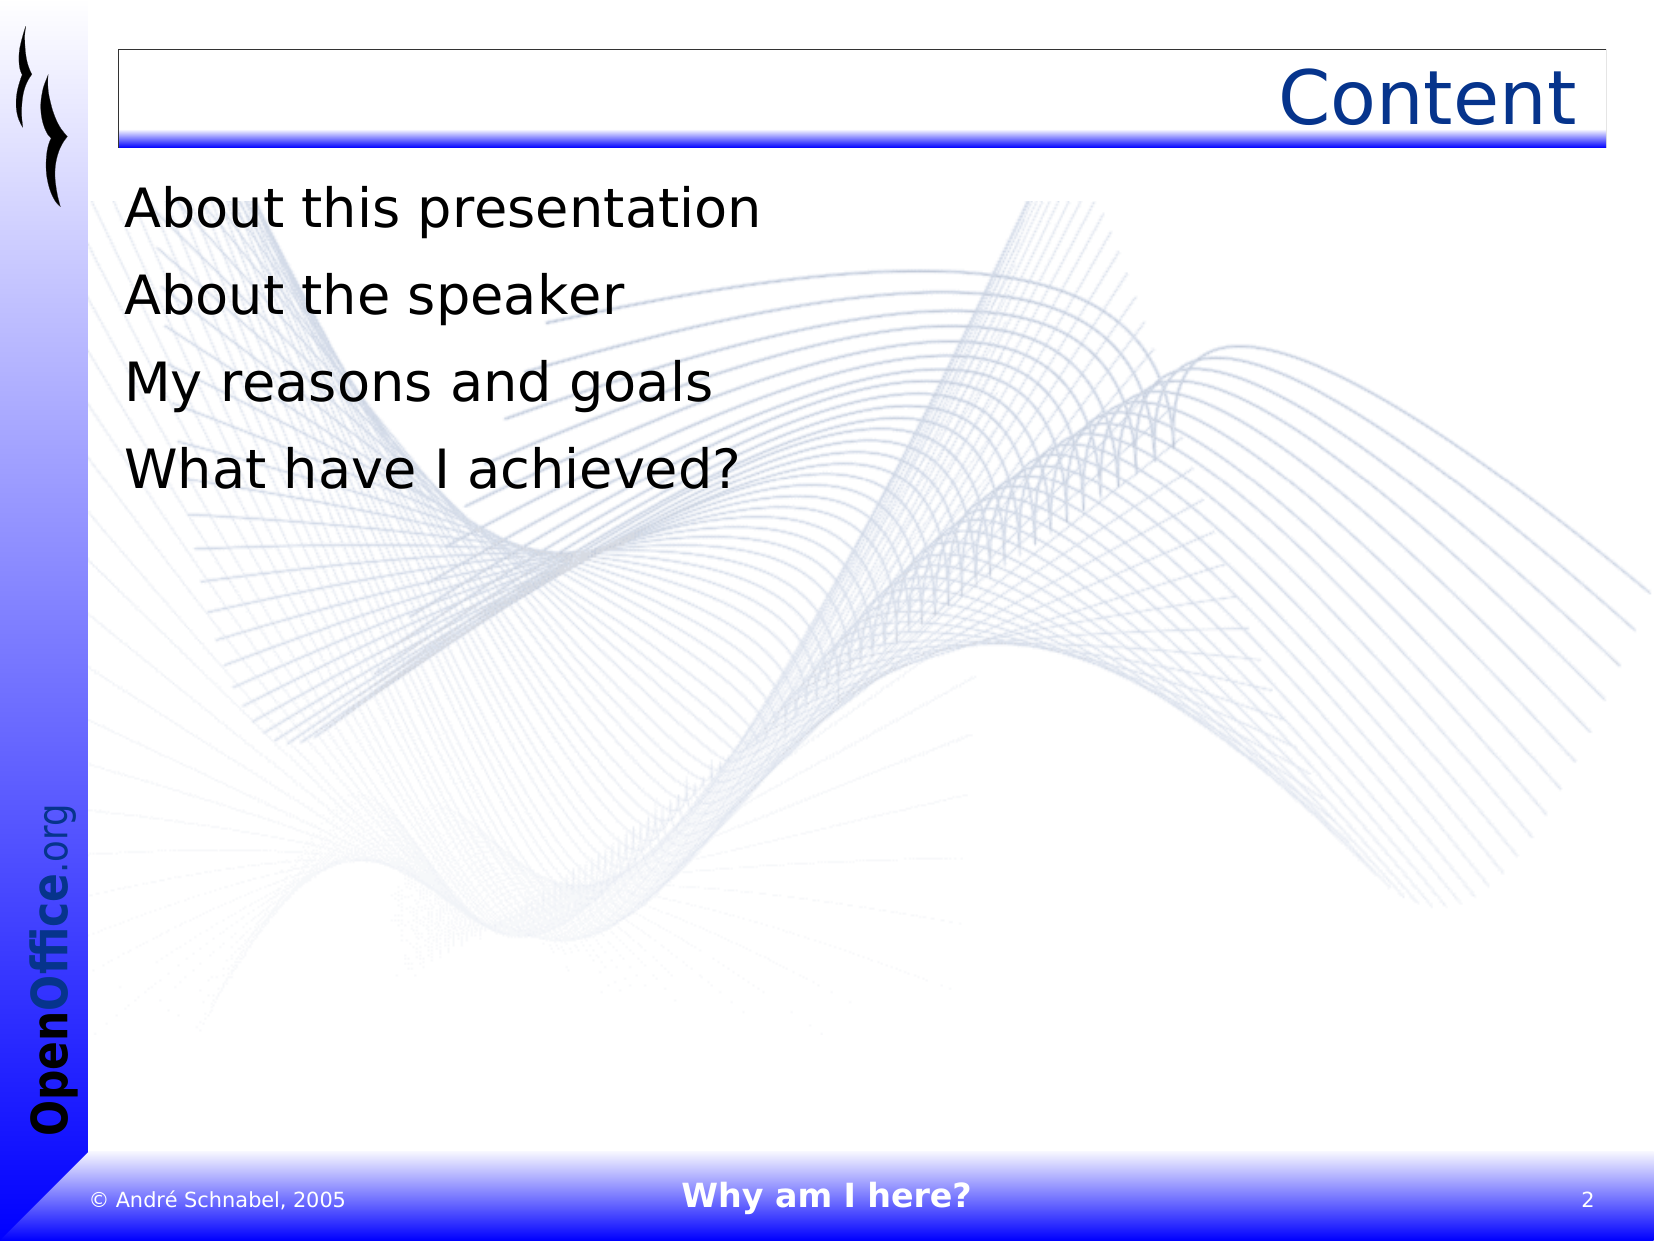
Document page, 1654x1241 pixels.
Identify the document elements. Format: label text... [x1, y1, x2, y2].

title Content [118, 49, 1607, 148]
list About this presentation About the speaker My reasons and goals What have I achieved? [106, 177, 1595, 1109]
